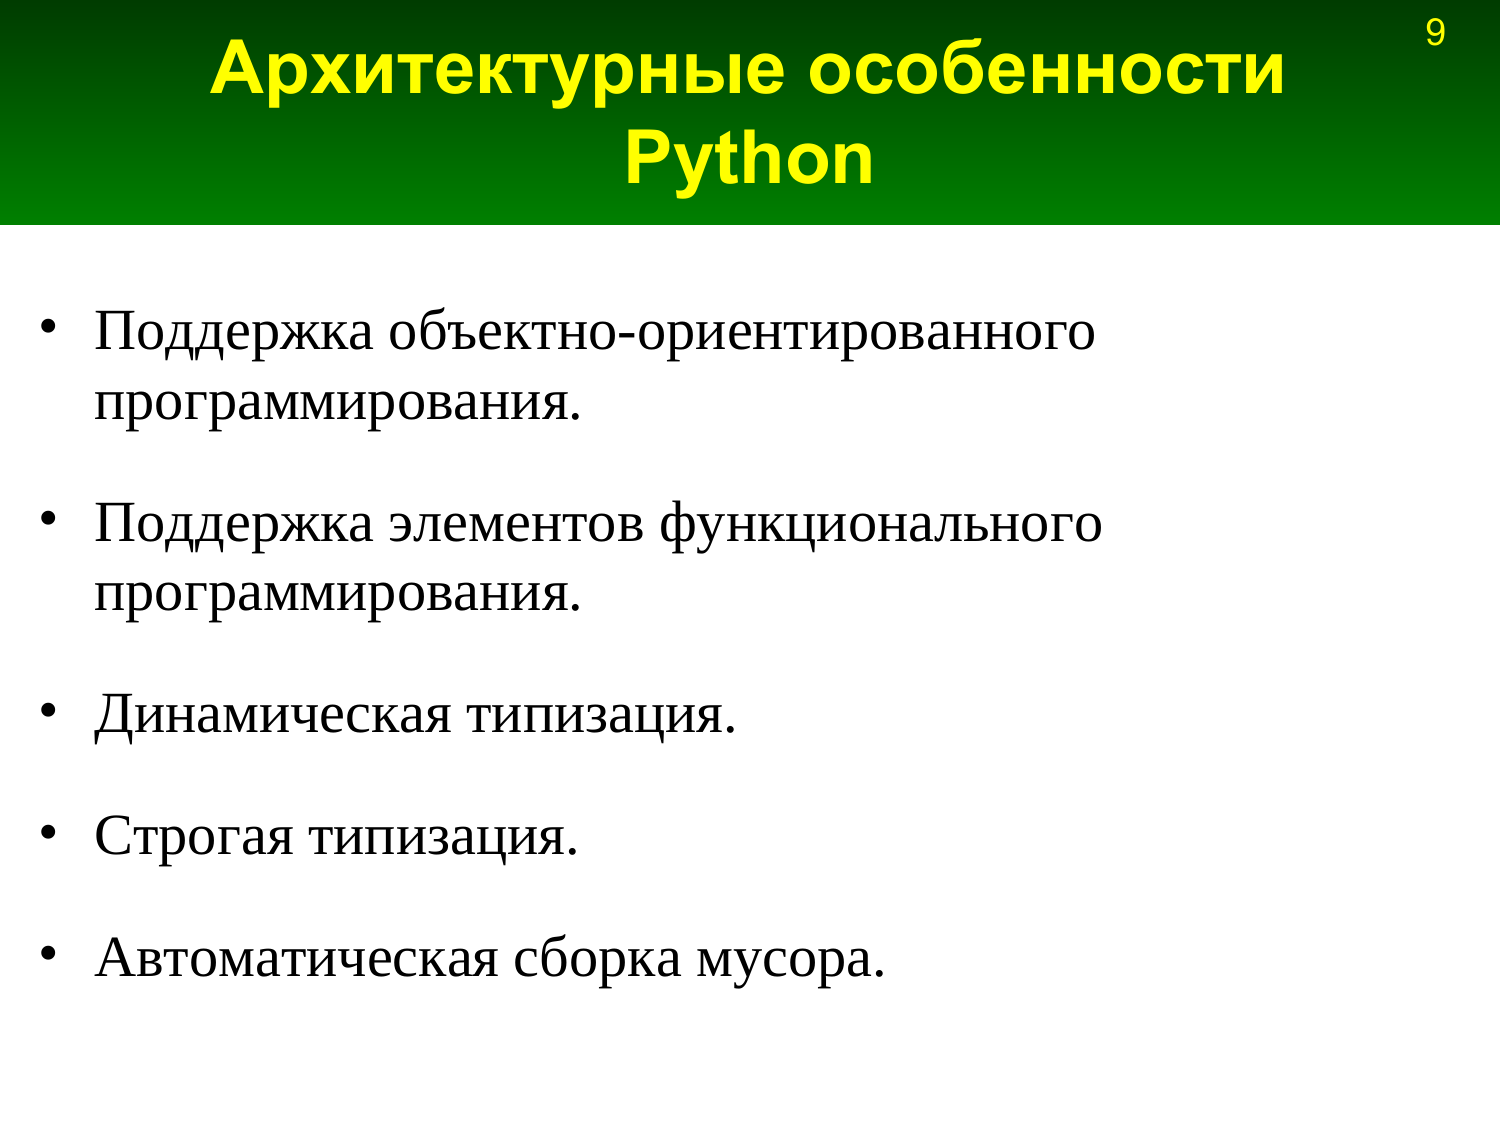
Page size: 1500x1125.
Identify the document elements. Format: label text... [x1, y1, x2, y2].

title Архитектурные особенности Python [112, 0, 1388, 283]
list Поддержка объектно-ориентированного программирования. Поддержка элементов функционального программирования. Динамическая типизация. Строгая типизация. Автоматическая сборка мусора. [23, 283, 1489, 1016]
